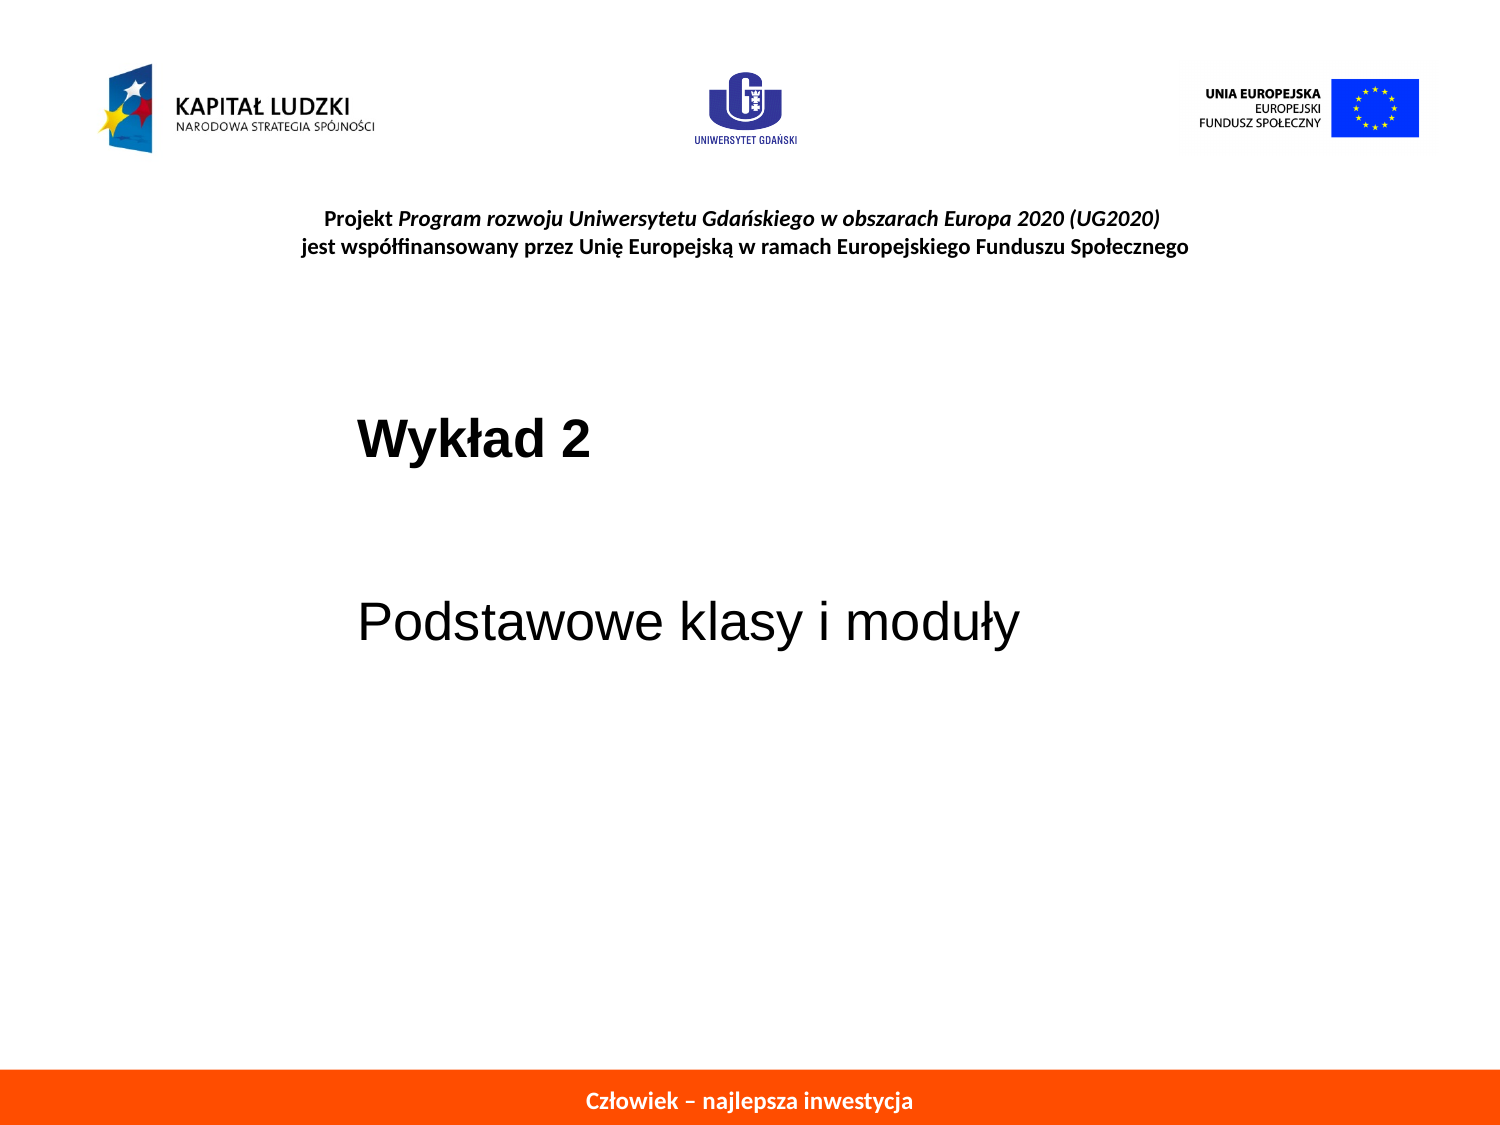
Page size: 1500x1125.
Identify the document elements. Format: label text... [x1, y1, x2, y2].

text_box Wykład 2 [342, 401, 650, 477]
text_box Podstawowe klasy i moduły [342, 583, 1037, 660]
picture [692, 69, 800, 147]
footer Człowiek – najlepsza inwestycja [0, 1069, 1500, 1125]
text_box Projekt Program rozwoju Uniwersytetu Gdańskiego w obszarach Europa 2020 (UG2020) jest współfinansowany przez Unię Europejską w ramach Europejskiego Funduszu Społecznego [53, 196, 1439, 267]
picture [53, 19, 418, 196]
picture [1179, 60, 1439, 156]
